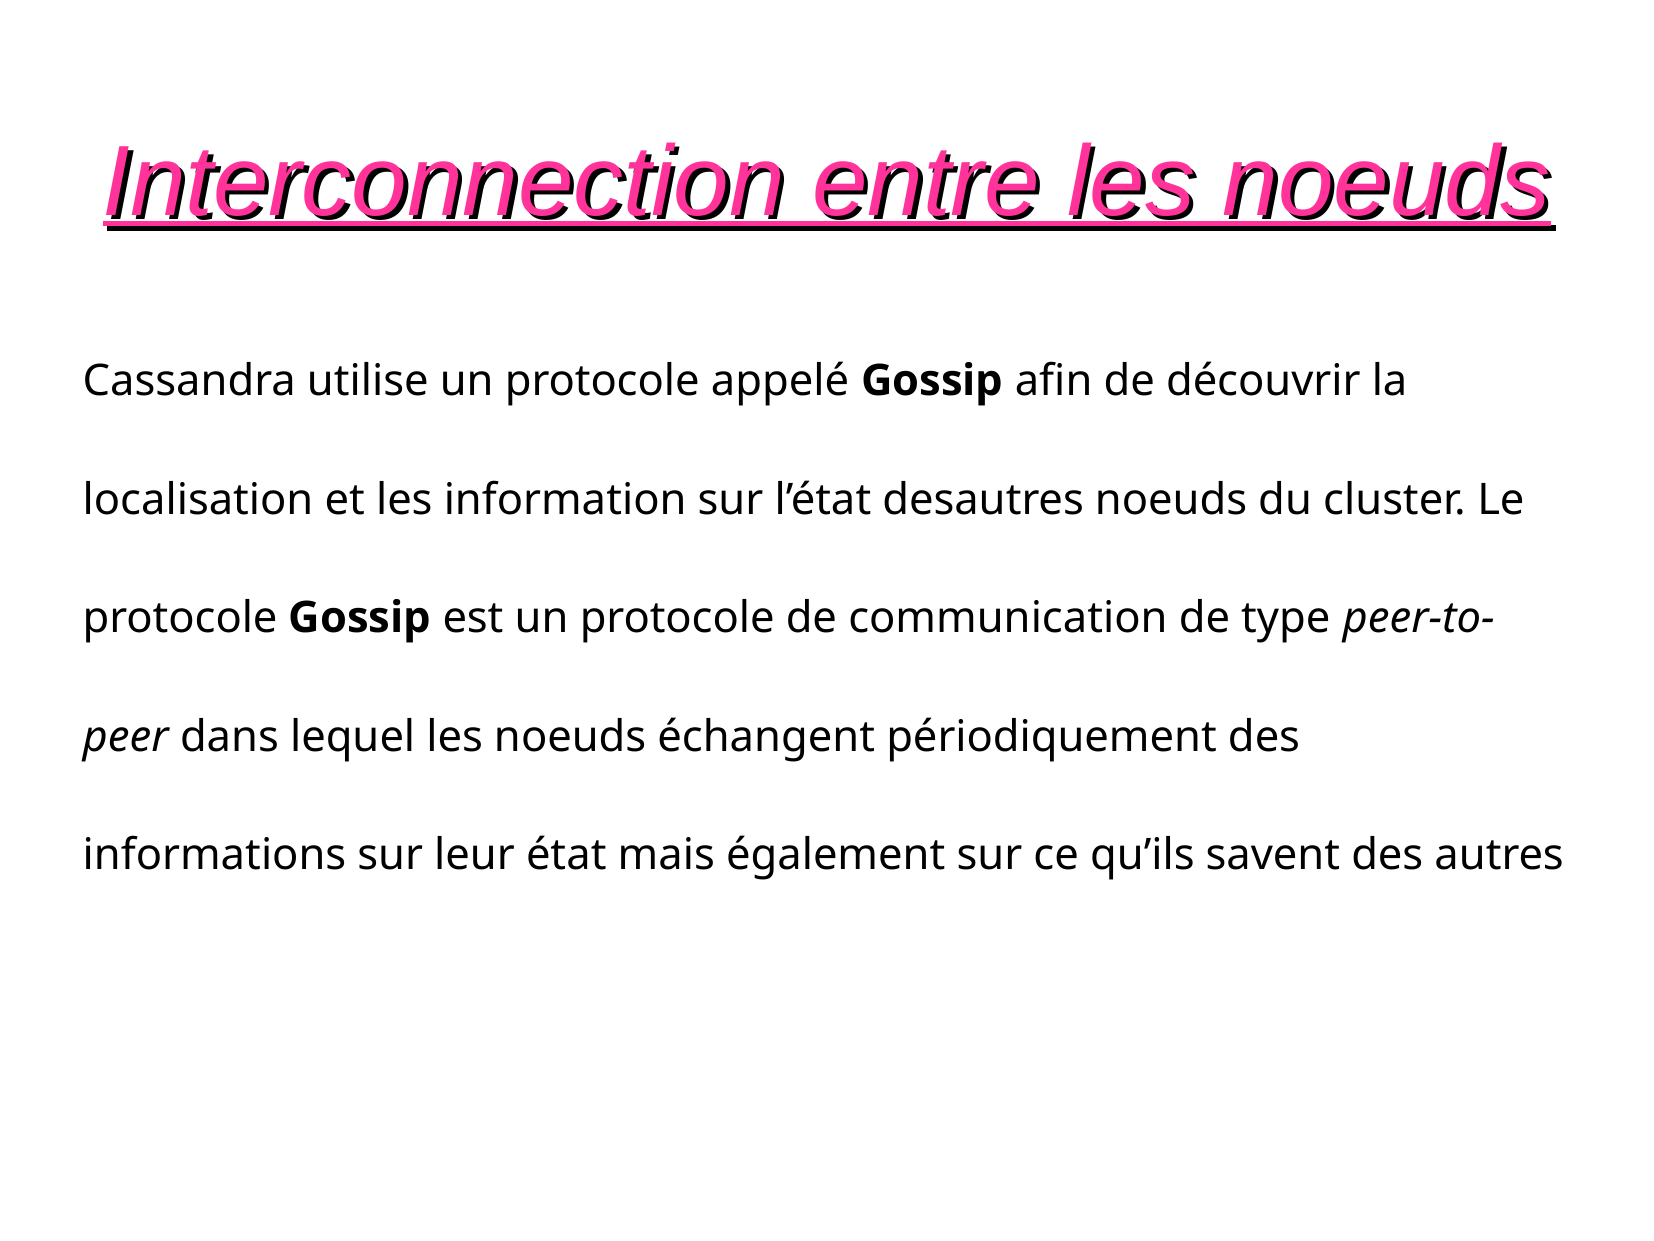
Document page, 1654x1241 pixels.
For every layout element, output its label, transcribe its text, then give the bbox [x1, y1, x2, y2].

title Interconnection entre les noeuds [82, 49, 1571, 257]
list Cassandra utilise un protocole appelé Gossip afin de découvrir la localisation et les information sur l’état desautres noeuds du cluster. Le protocole Gossip est un protocole de communication de type peer-to-peer dans lequel les noeuds échangent périodiquement des informations sur leur état mais également sur ce qu’ils savent des autres [82, 290, 1571, 1010]
